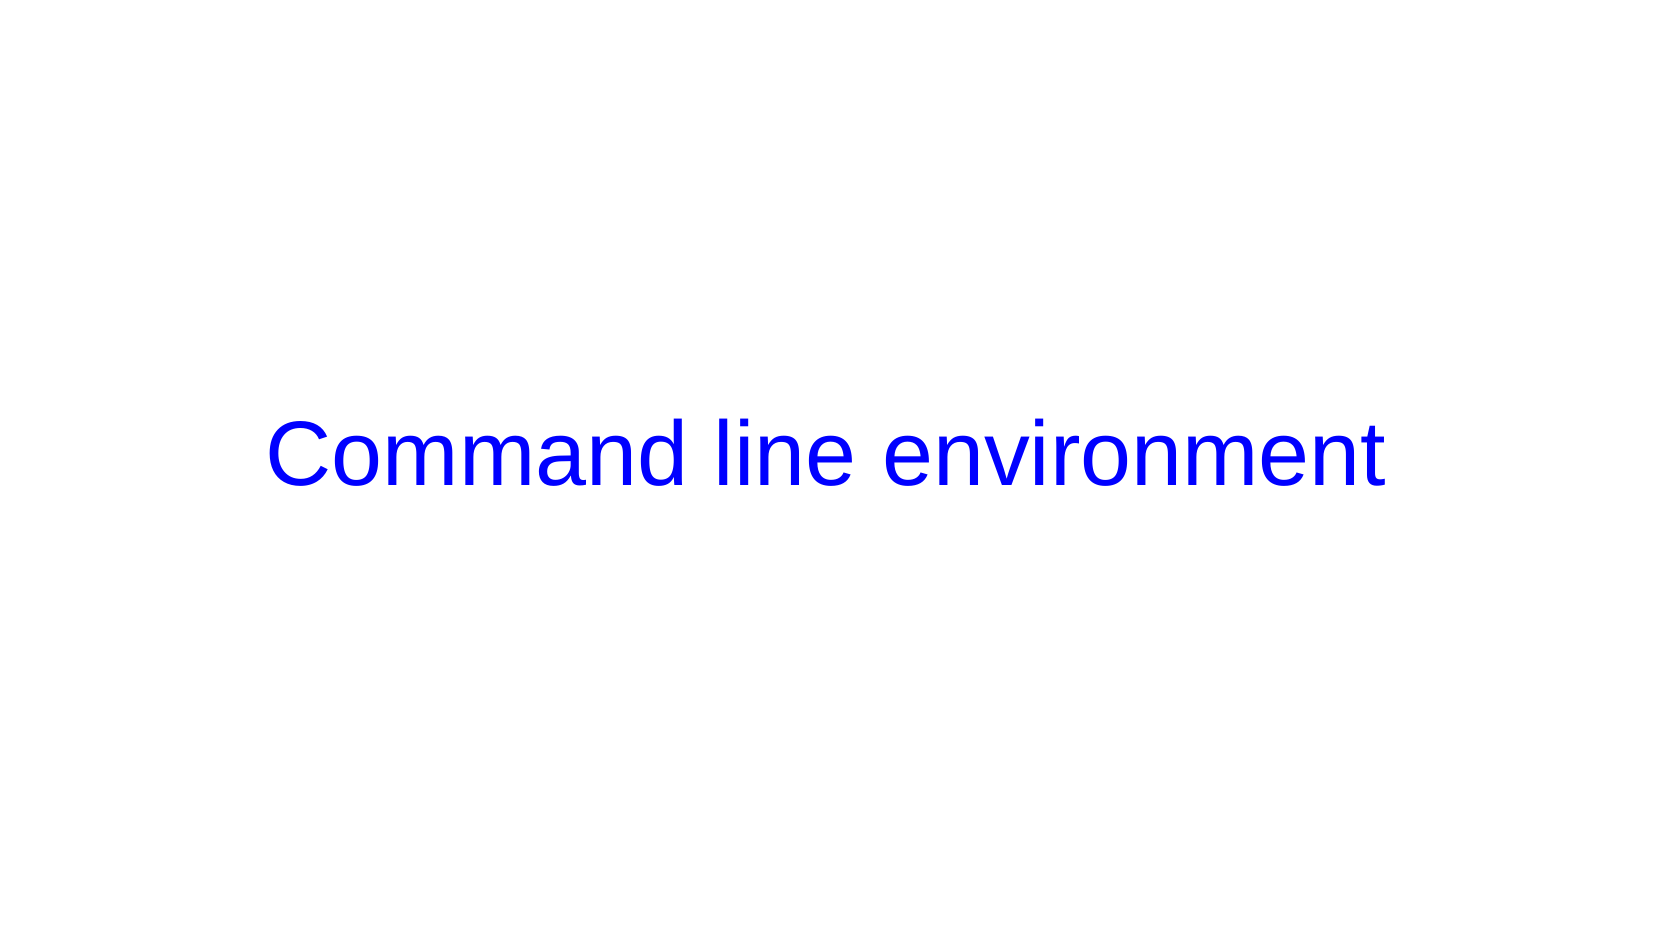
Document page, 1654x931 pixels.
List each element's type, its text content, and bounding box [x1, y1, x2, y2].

title Command line environment [82, 376, 1571, 532]
